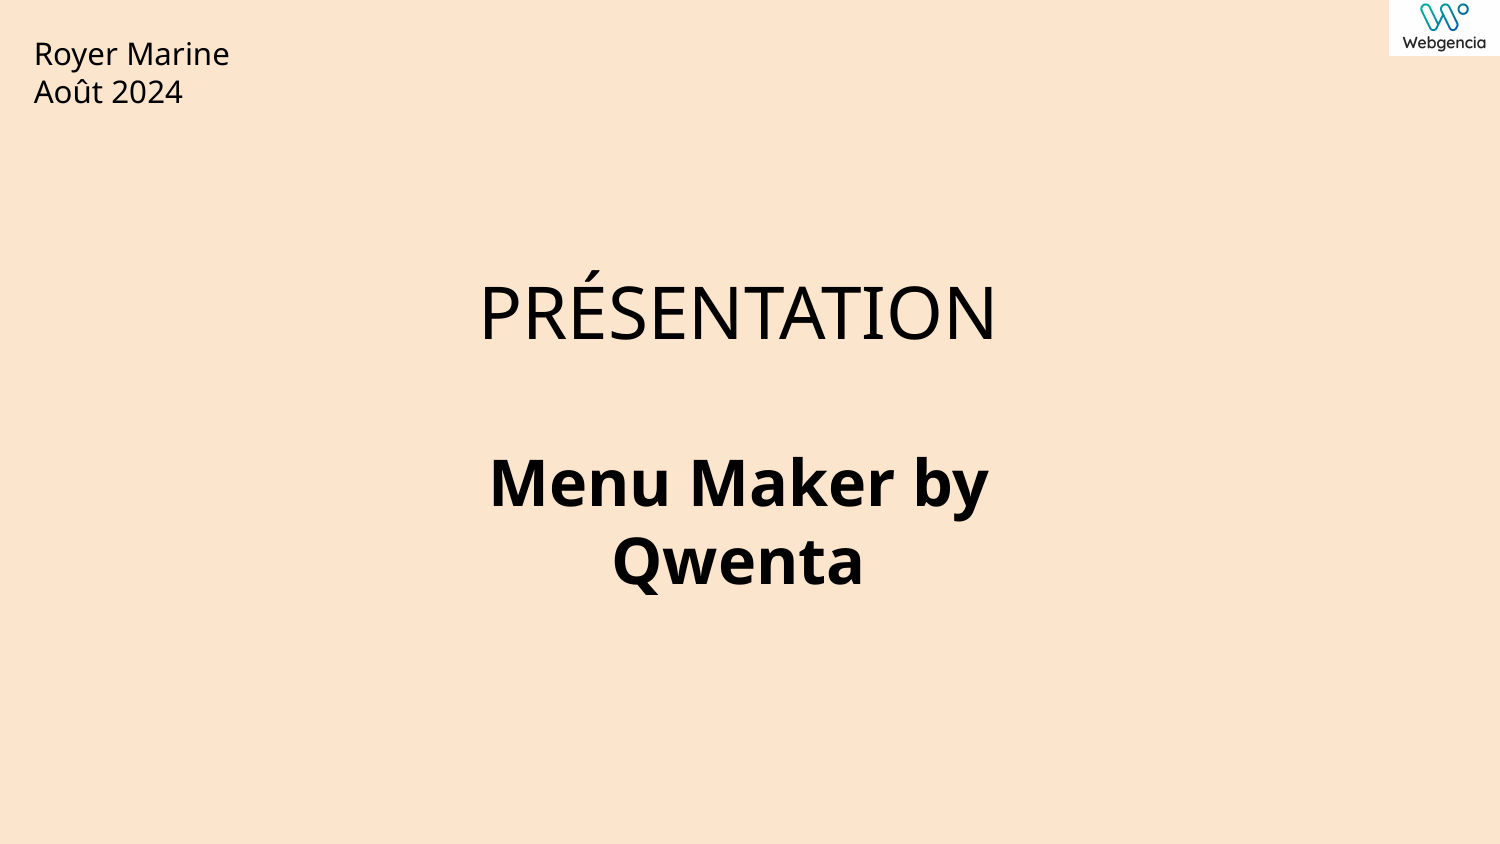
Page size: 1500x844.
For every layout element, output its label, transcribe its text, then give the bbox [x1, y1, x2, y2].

text_box Royer Marine Août 2024 [18, 19, 410, 66]
text_box PRÉSENTATION Menu Maker by Qwenta [392, 252, 1086, 384]
picture [1389, 0, 1500, 56]
